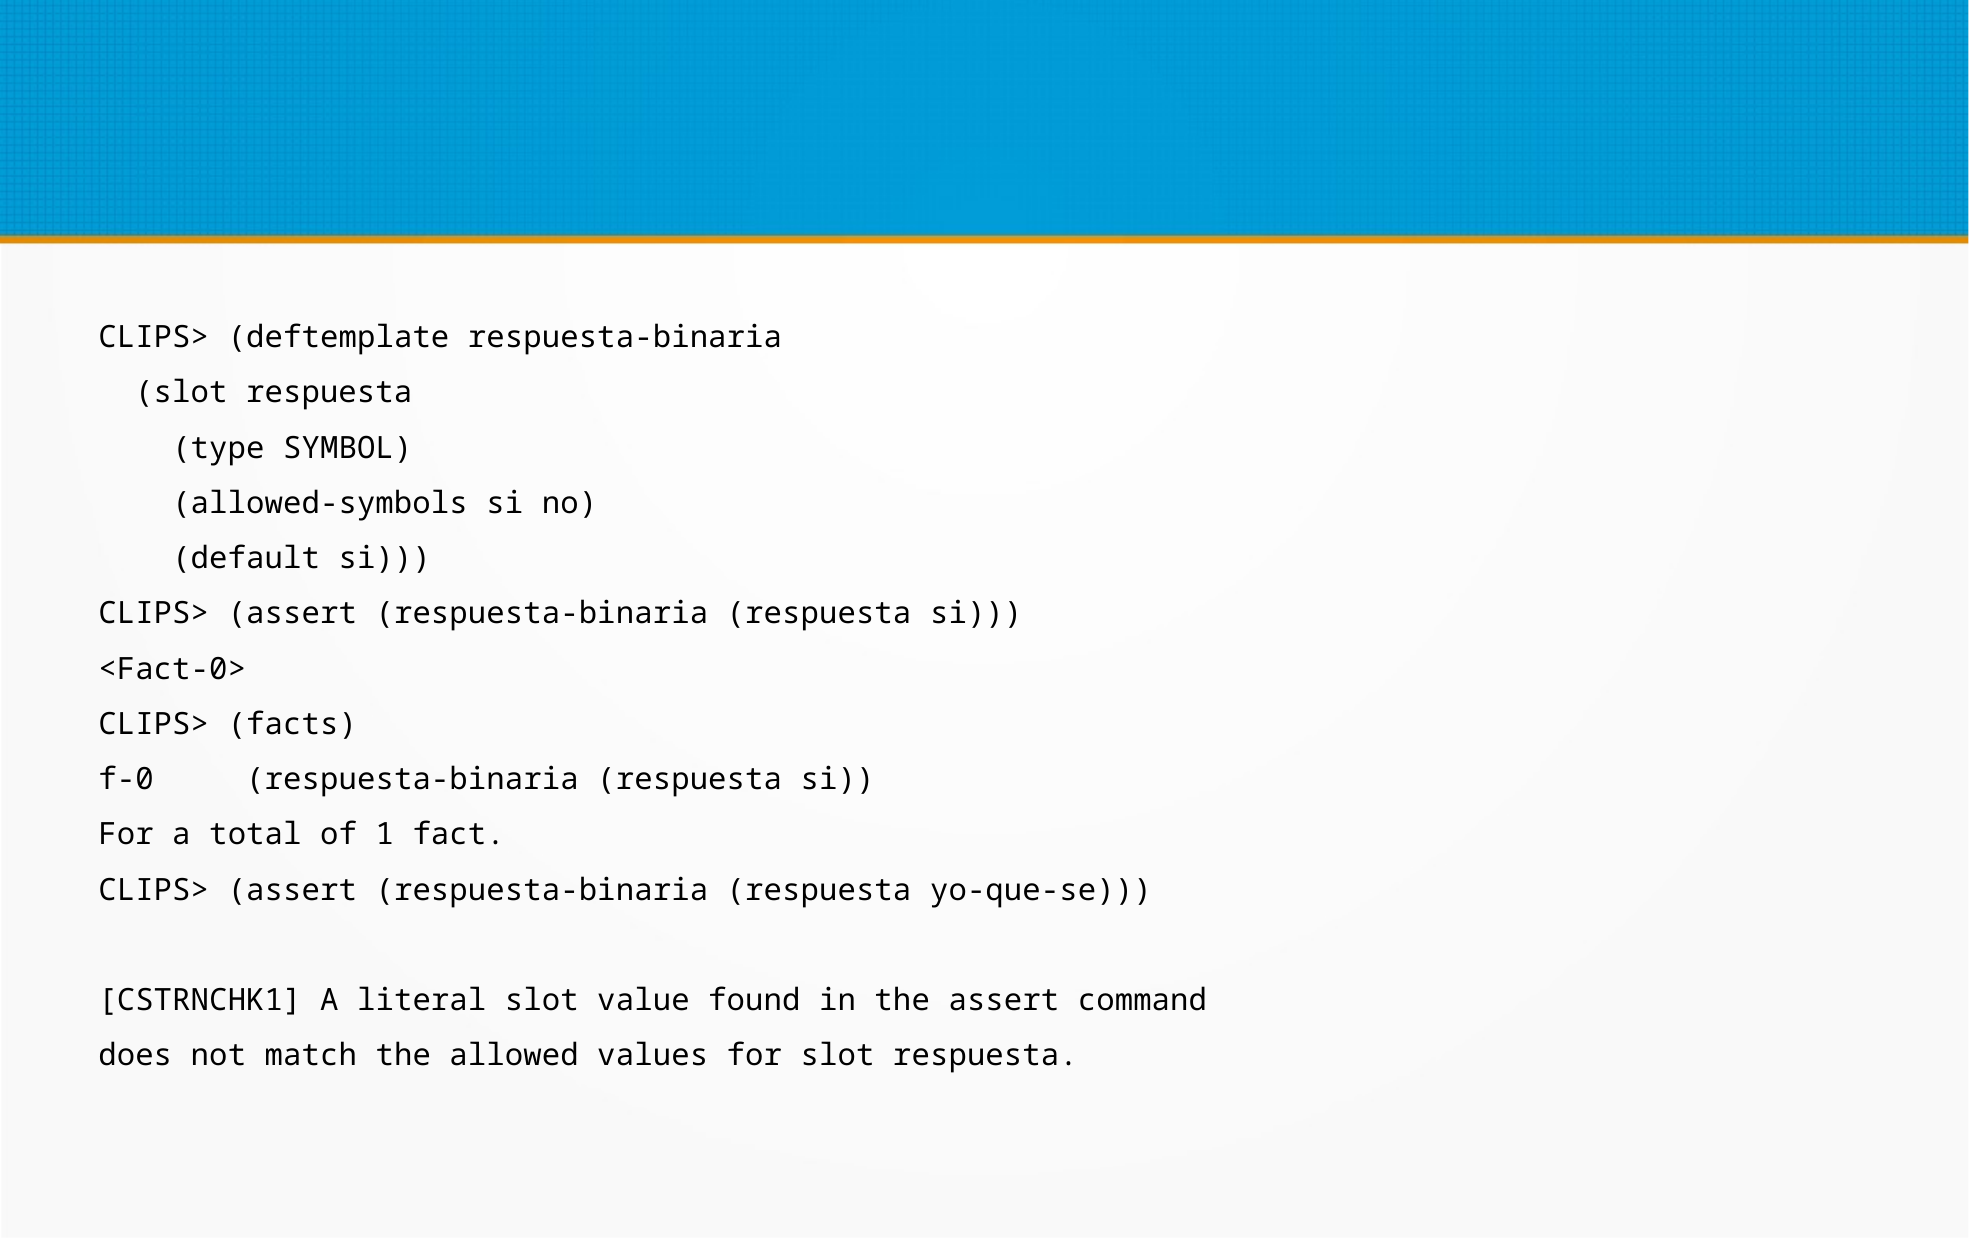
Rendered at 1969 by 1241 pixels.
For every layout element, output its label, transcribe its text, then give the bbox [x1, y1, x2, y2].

list CLIPS> (deftemplate respuesta-binaria (slot respuesta (type SYMBOL) (allowed-symbols si no) (default si))) CLIPS> (assert (respuesta-binaria (respuesta si))) <Fact-0> CLIPS> (facts) f-0 (respuesta-binaria (respuesta si)) For a total of 1 fact. CLIPS> (assert (respuesta-binaria (respuesta yo-que-se))) [CSTRNCHK1] A literal slot value found in the assert command does not match the allowed values for slot respuesta. [98, 315, 1861, 1081]
picture [0, 233, 1969, 1241]
